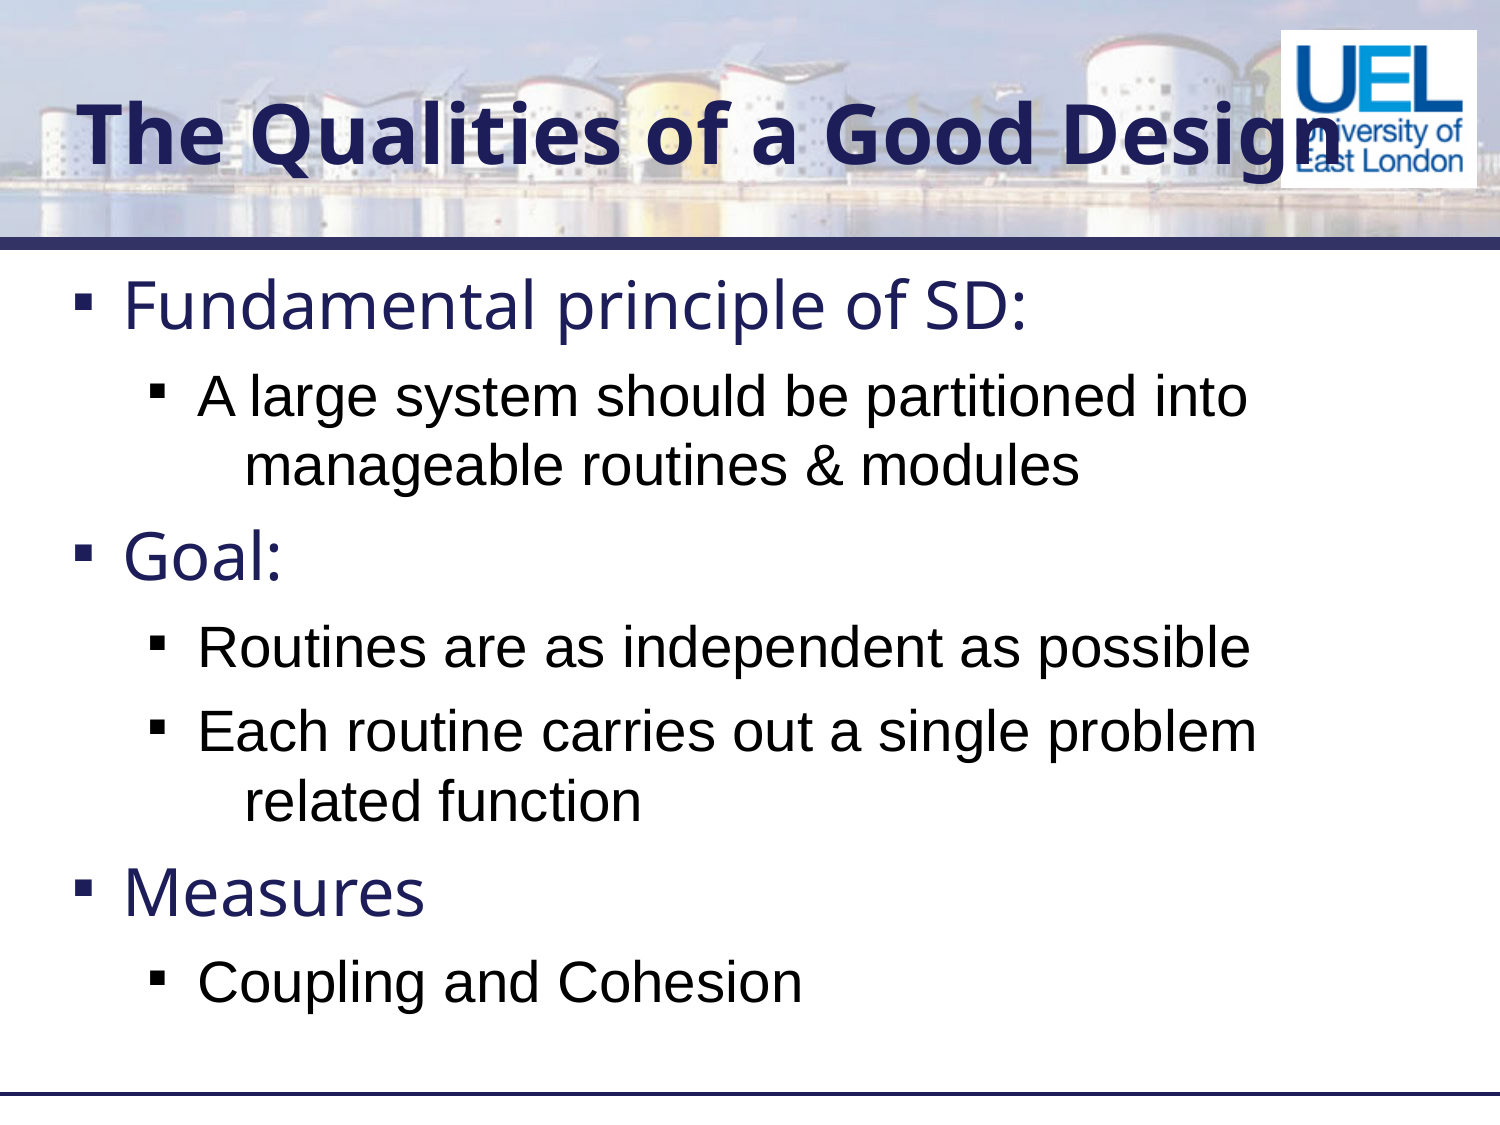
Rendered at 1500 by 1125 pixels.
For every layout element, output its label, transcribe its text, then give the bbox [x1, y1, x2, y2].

picture [0, 0, 1500, 237]
title The Qualities of a Good Design [75, 44, 1425, 233]
list Fundamental principle of SD: A large system should be partitioned into manageable routines & modules Goal: Routines are as independent as possible Each routine carries out a single problem related function Measures Coupling and Cohesion [75, 263, 1425, 1061]
